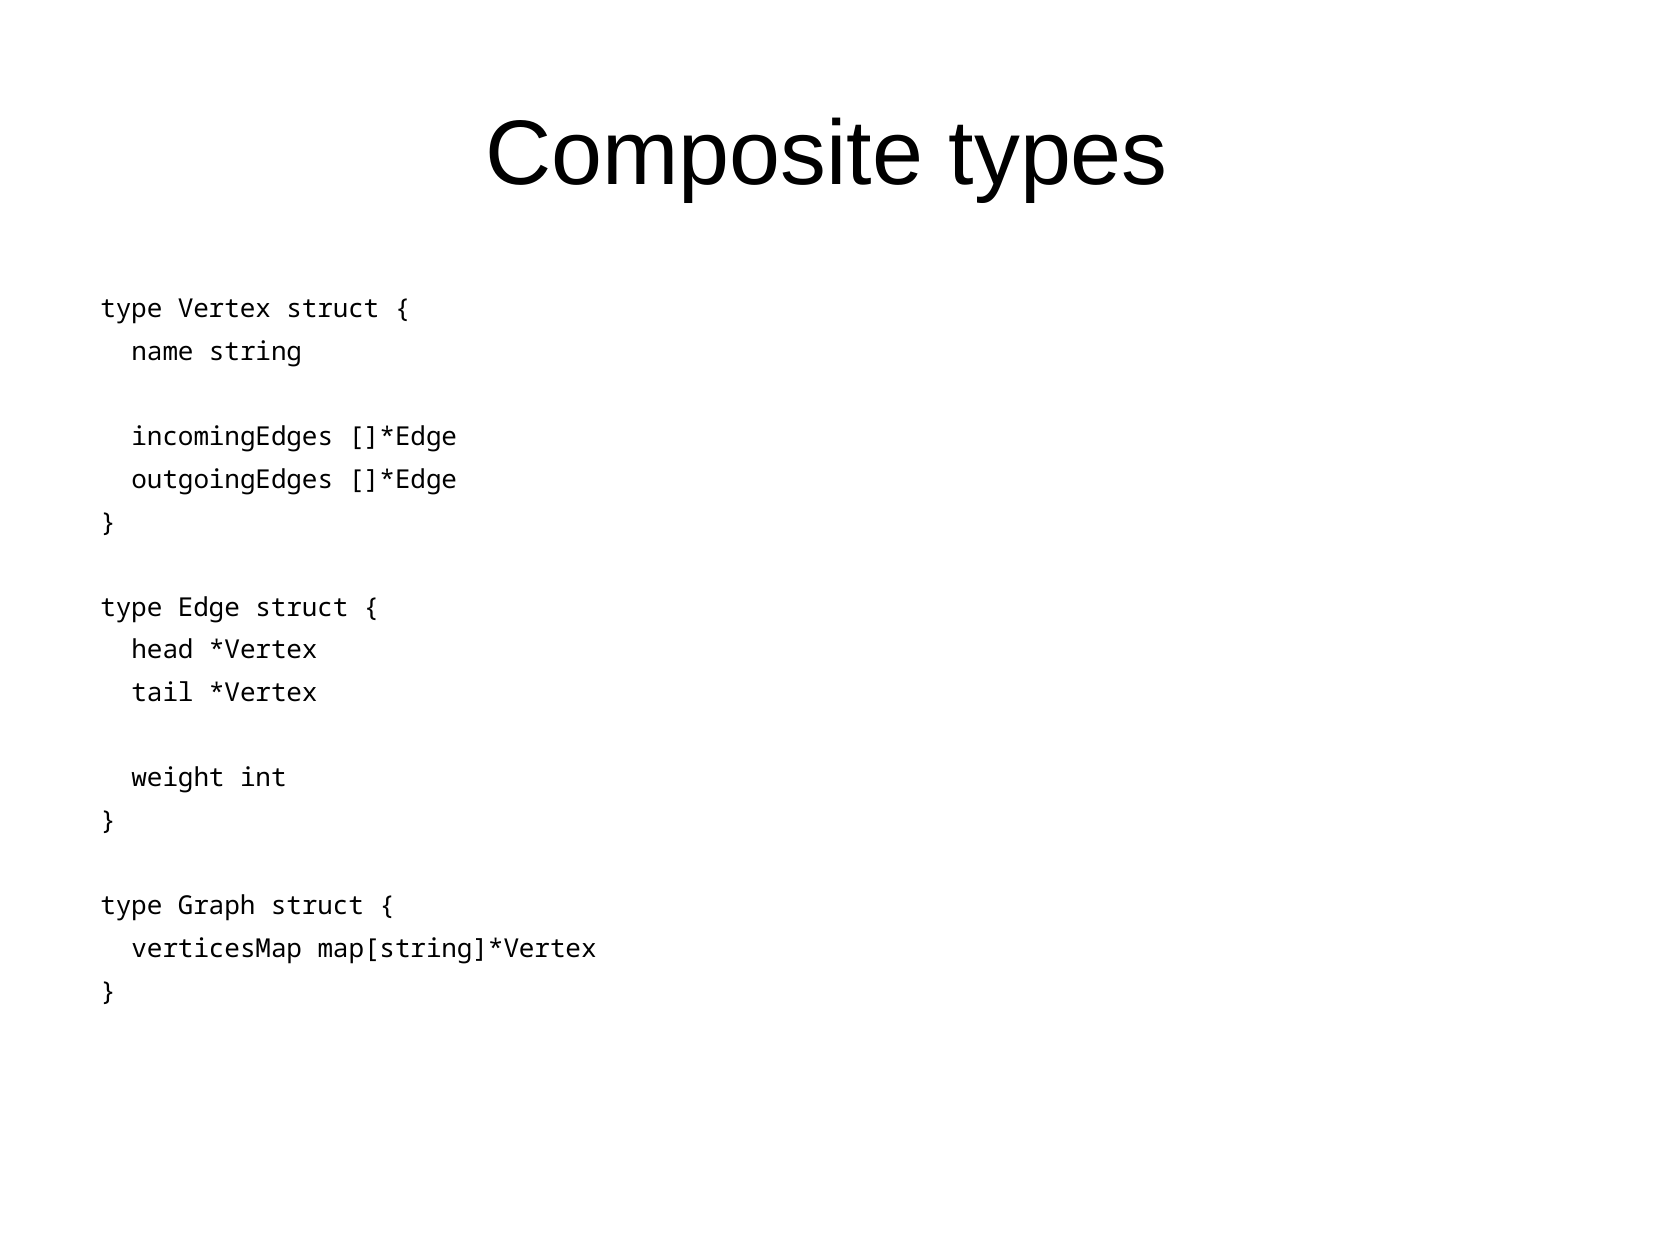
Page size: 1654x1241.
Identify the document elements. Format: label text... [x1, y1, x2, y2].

title Composite types [82, 49, 1571, 257]
list type Vertex struct { name string incomingEdges []*Edge outgoingEdges []*Edge } type Edge struct { head *Vertex tail *Vertex weight int } type Graph struct { verticesMap map[string]*Vertex } [82, 290, 1571, 1010]
